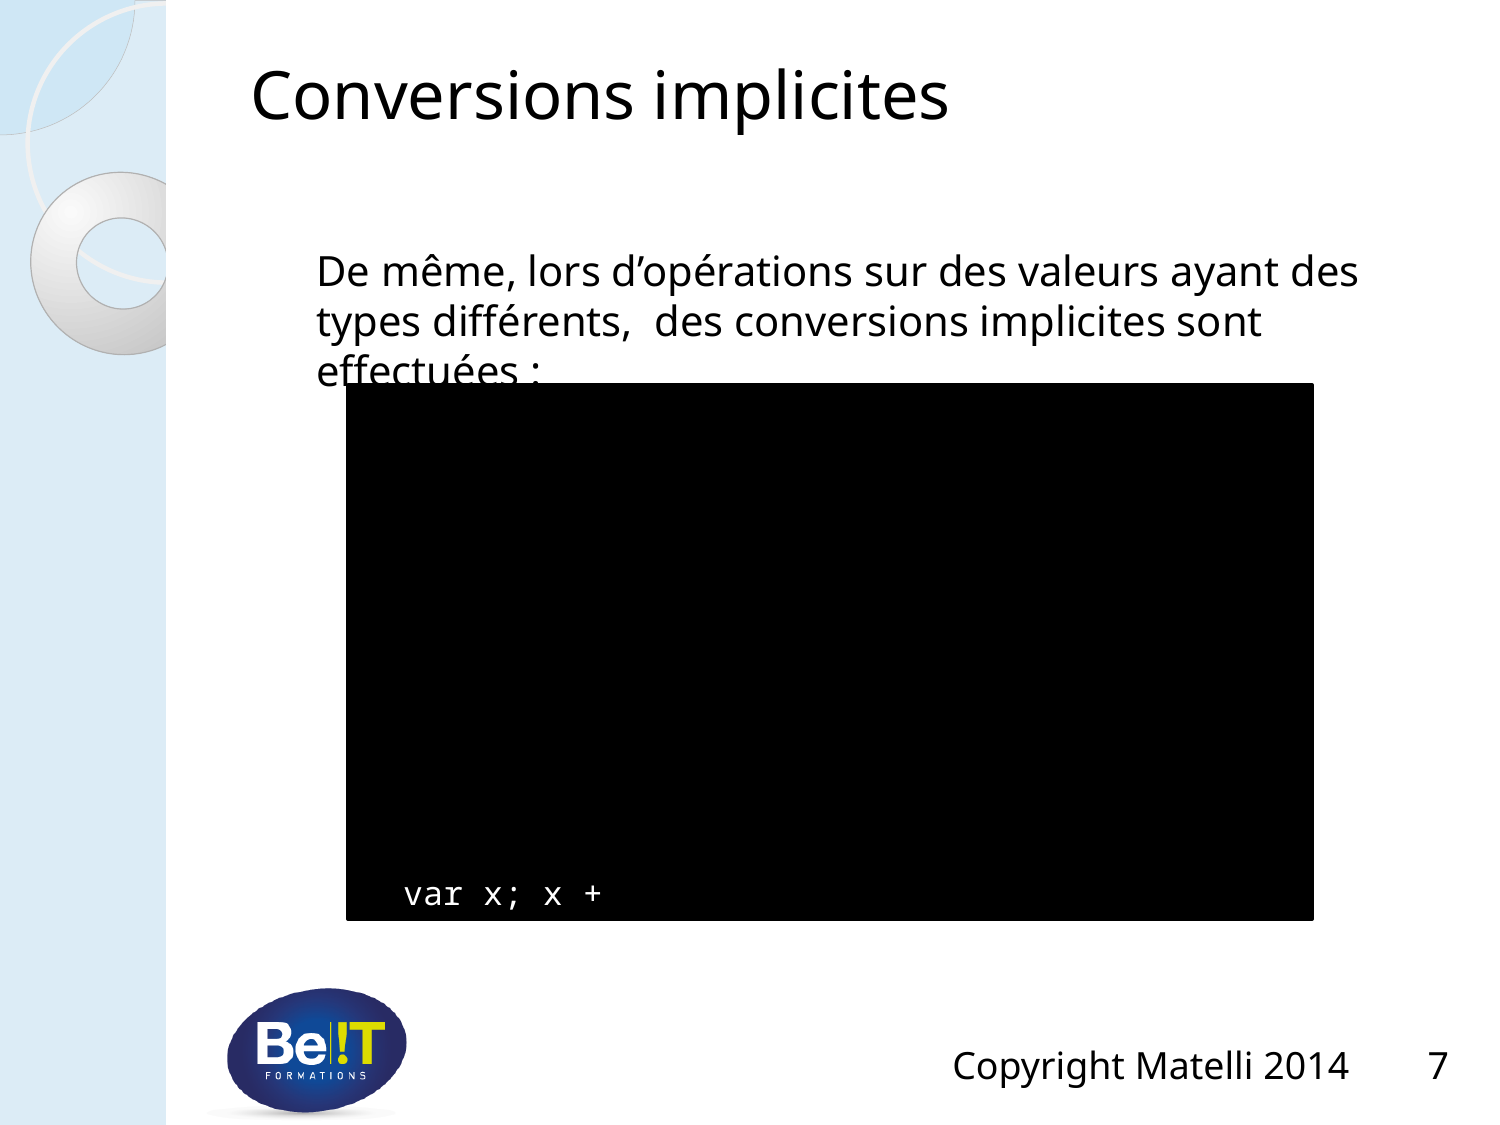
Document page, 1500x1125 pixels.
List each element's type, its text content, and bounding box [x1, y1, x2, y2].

slide_number <numéro> [1413, 1034, 1488, 1113]
picture [171, 977, 442, 1125]
list De même, lors d’opérations sur des valeurs ayant des types différents, des conversions implicites sont effectuées : [235, 237, 1466, 386]
title Conversions implicites [235, 45, 1466, 233]
text_box 5 + 2 // 7 '5' + 2 // '52' 5 + '2' // '52' '5' + '2' // '52' [] + 3 // '3' 3 + [] // '3' {} + 3 // 3 ou '[object Object]3' 3 + {} // '3[object Object]' false + 3 // 3 3 + true // 4 3 + null // 3 var x; x + 3 // NaN var x; x + 'a' // 'undefineda' [348, 385, 1312, 920]
footer Copyright Matelli 2014 [937, 1034, 1413, 1113]
